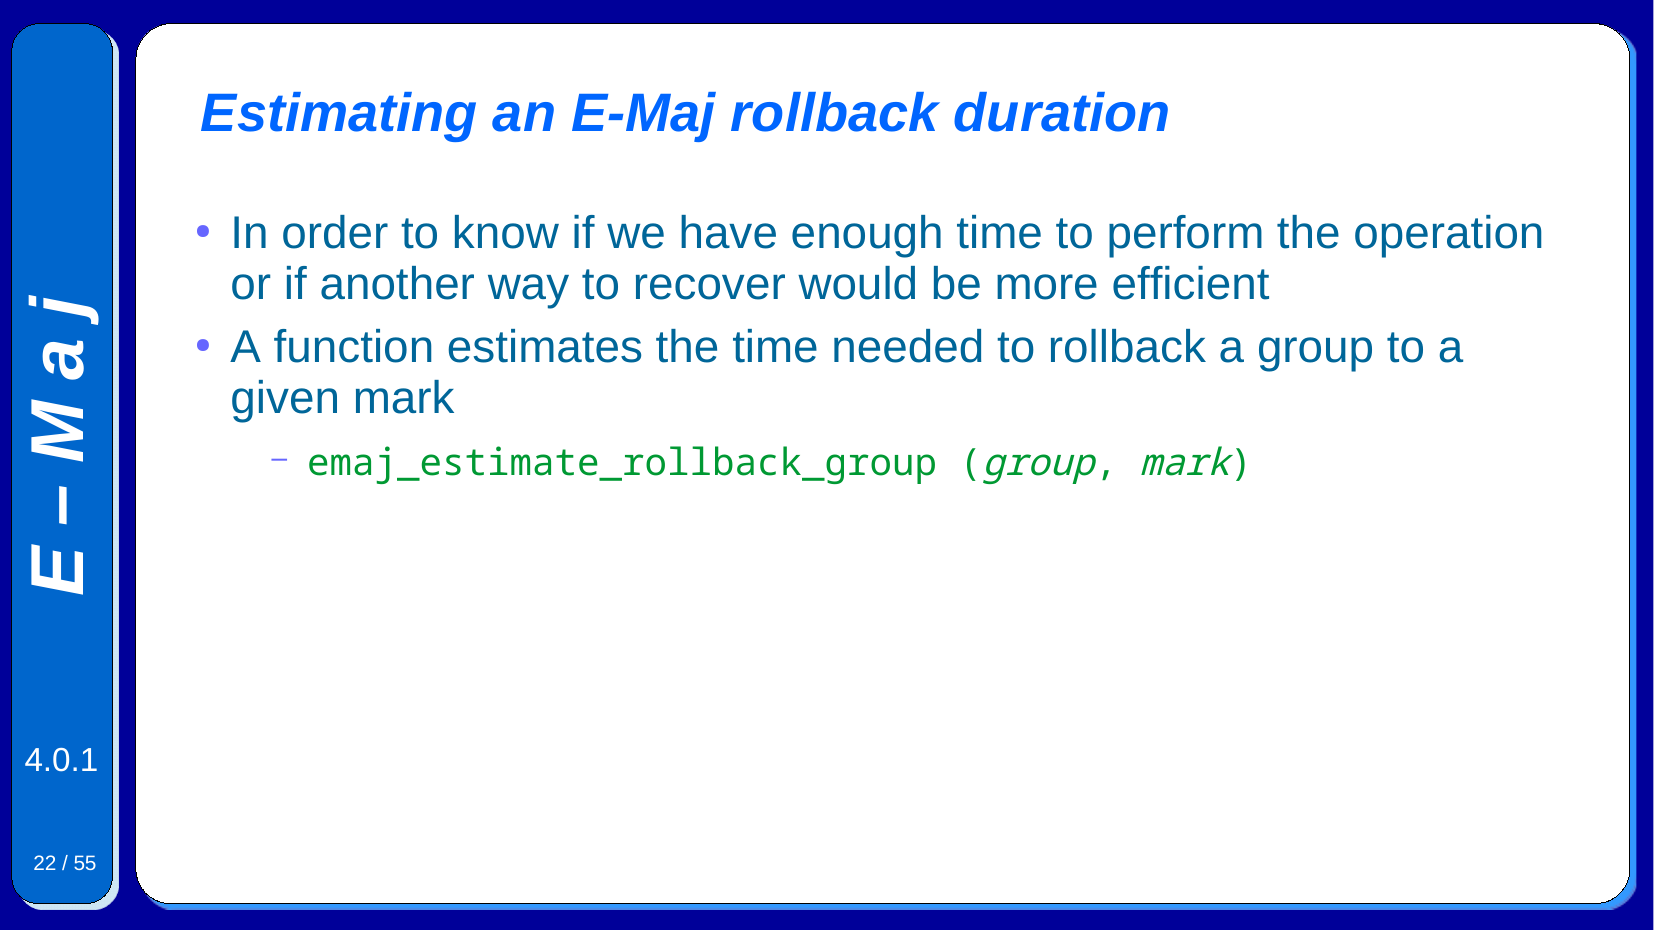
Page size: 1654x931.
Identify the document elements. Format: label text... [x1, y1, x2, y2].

title Estimating an E-Maj rollback duration [200, 34, 1575, 191]
list In order to know if we have enough time to perform the operation or if another way to recover would be more efficient A function estimates the time needed to rollback a group to a given mark emaj_estimate_rollback_group (group, mark) [177, 206, 1587, 827]
